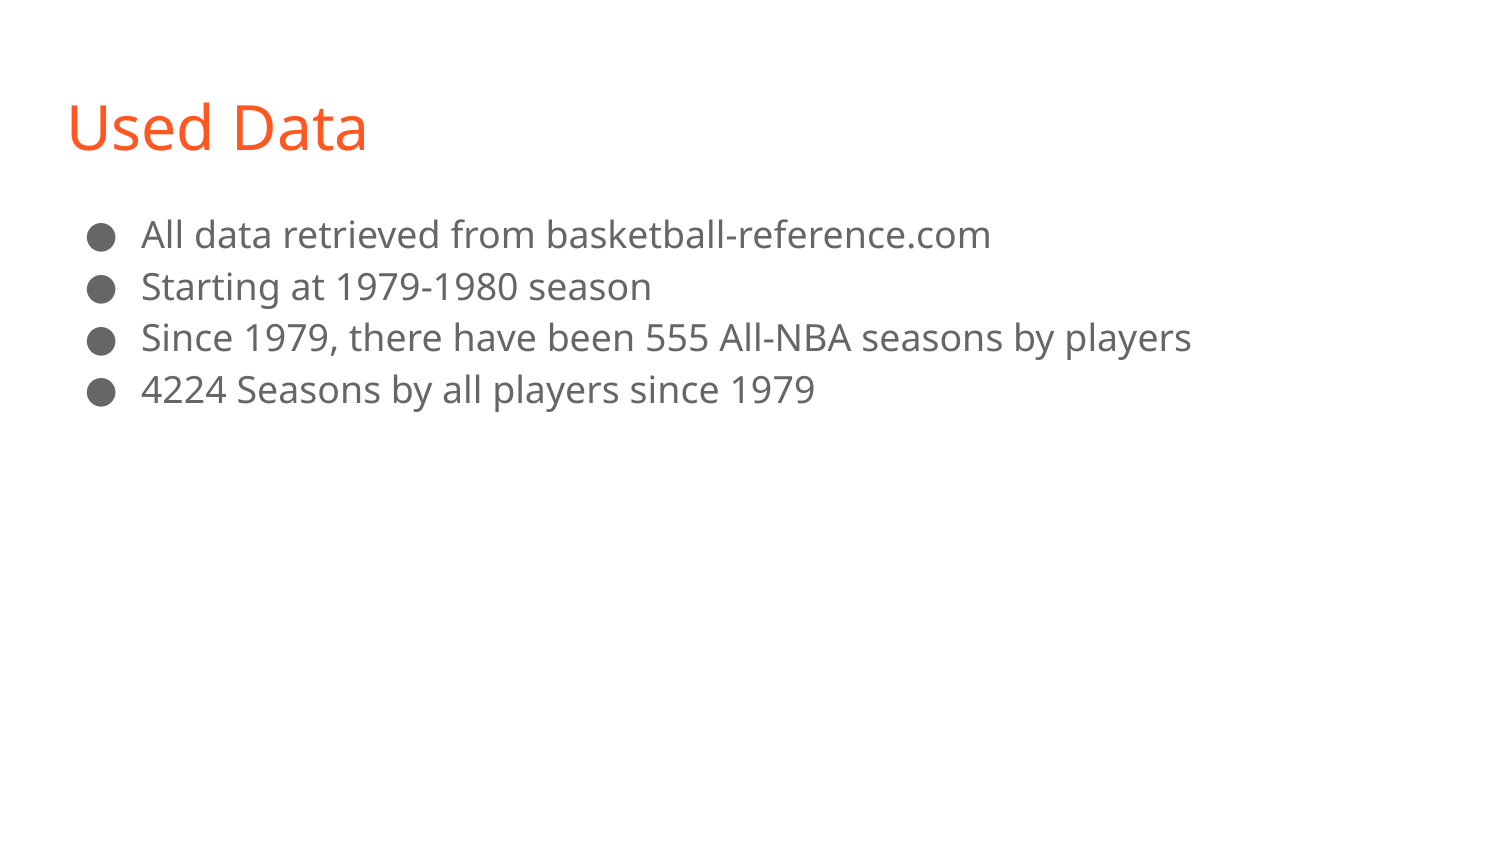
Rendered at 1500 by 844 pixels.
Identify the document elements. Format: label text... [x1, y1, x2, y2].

title Used Data [51, 72, 1449, 167]
list All data retrieved from basketball-reference.com Starting at 1979-1980 season Since 1979, there have been 555 All-NBA seasons by players 4224 Seasons by all players since 1979 [51, 189, 1449, 750]
